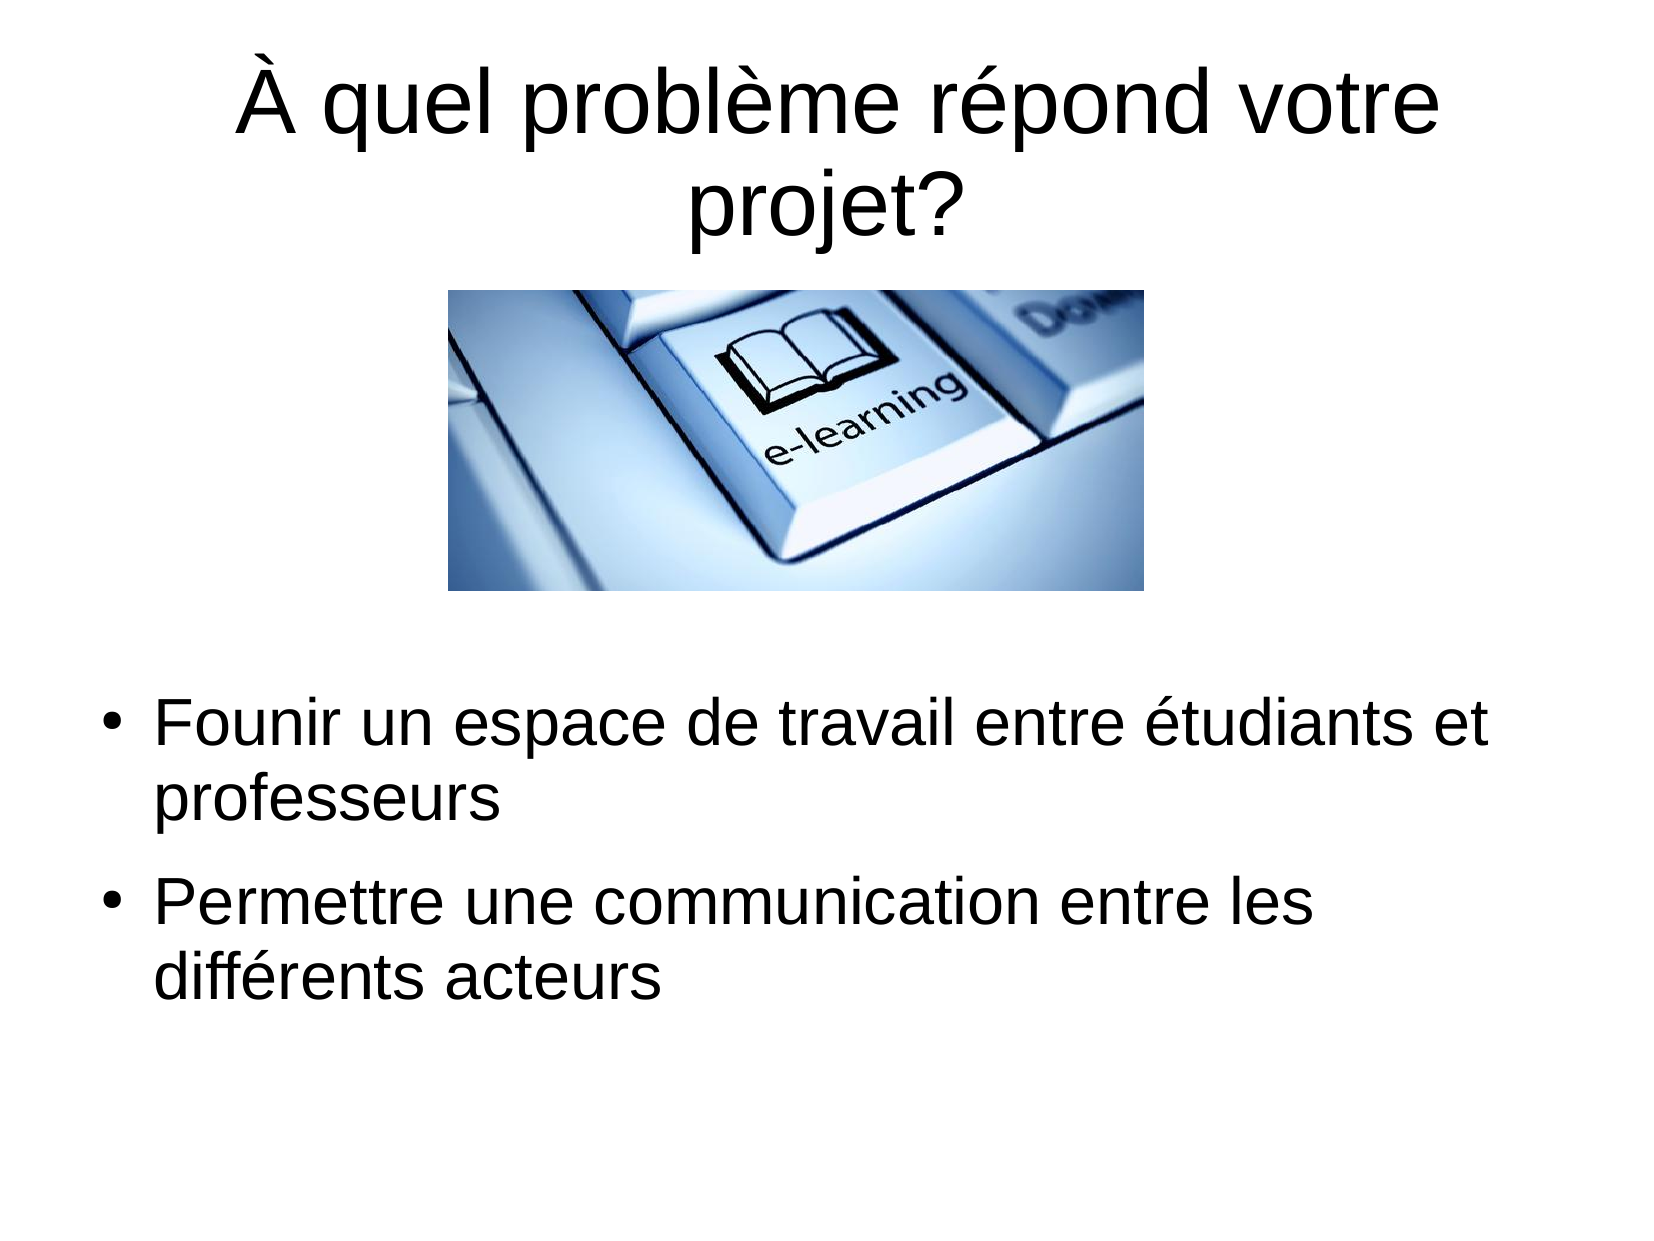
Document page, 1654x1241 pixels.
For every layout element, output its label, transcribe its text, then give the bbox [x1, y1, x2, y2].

picture [448, 290, 1144, 591]
list Founir un espace de travail entre étudiants et professeurs Permettre une communication entre les différents acteurs [82, 685, 1571, 1158]
title À quel problème répond votre projet? [82, 49, 1571, 257]
